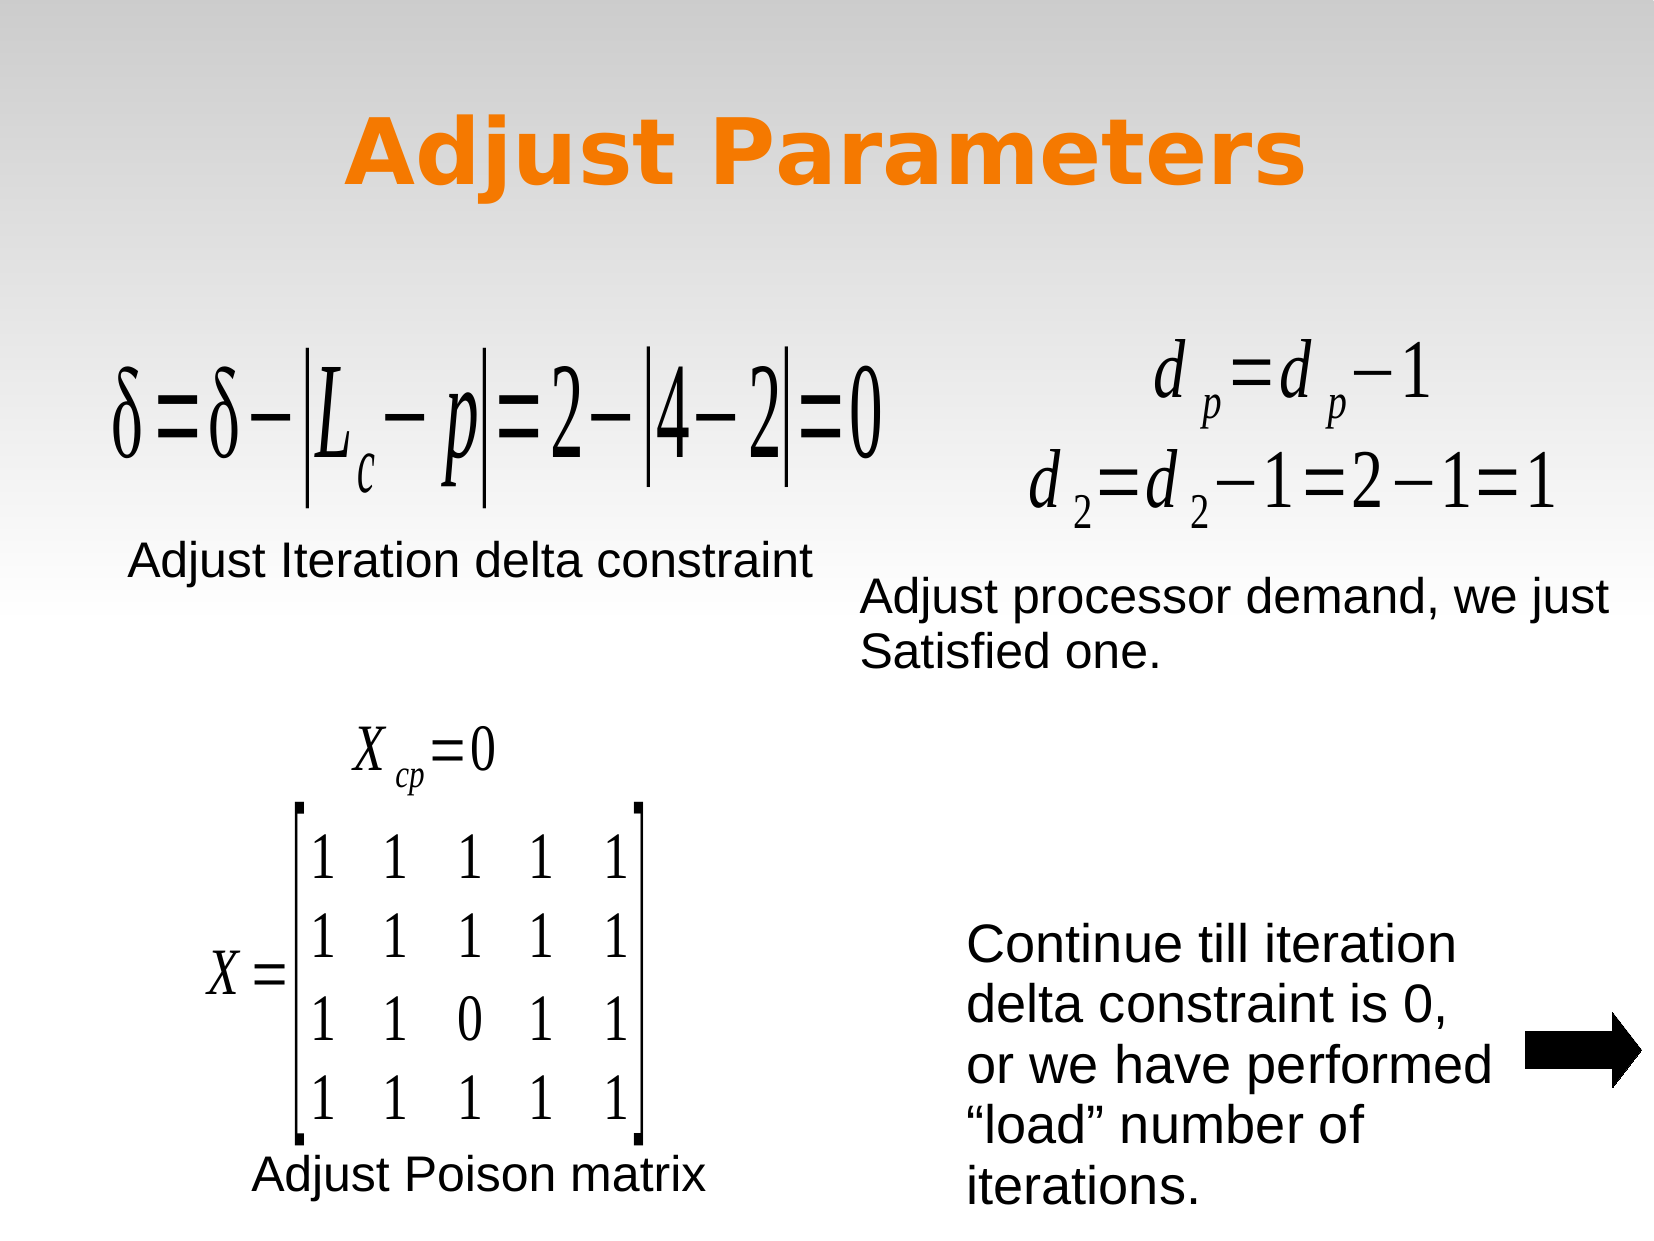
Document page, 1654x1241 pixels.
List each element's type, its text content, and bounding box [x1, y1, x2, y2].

chart [187, 712, 660, 1149]
chart [92, 337, 901, 512]
text_box Adjust Iteration delta constraint [112, 525, 901, 596]
text_box Adjust Poison matrix [236, 1139, 951, 1210]
title Adjust Parameters [82, 56, 1571, 250]
text_box Adjust processor demand, we just Satisfied one. [844, 560, 1633, 687]
chart [1012, 324, 1576, 538]
text_box Continue till iteration delta constraint is 0, or we have performed “load” number of iterations. [951, 905, 1515, 1224]
text_box [1525, 1012, 1642, 1088]
